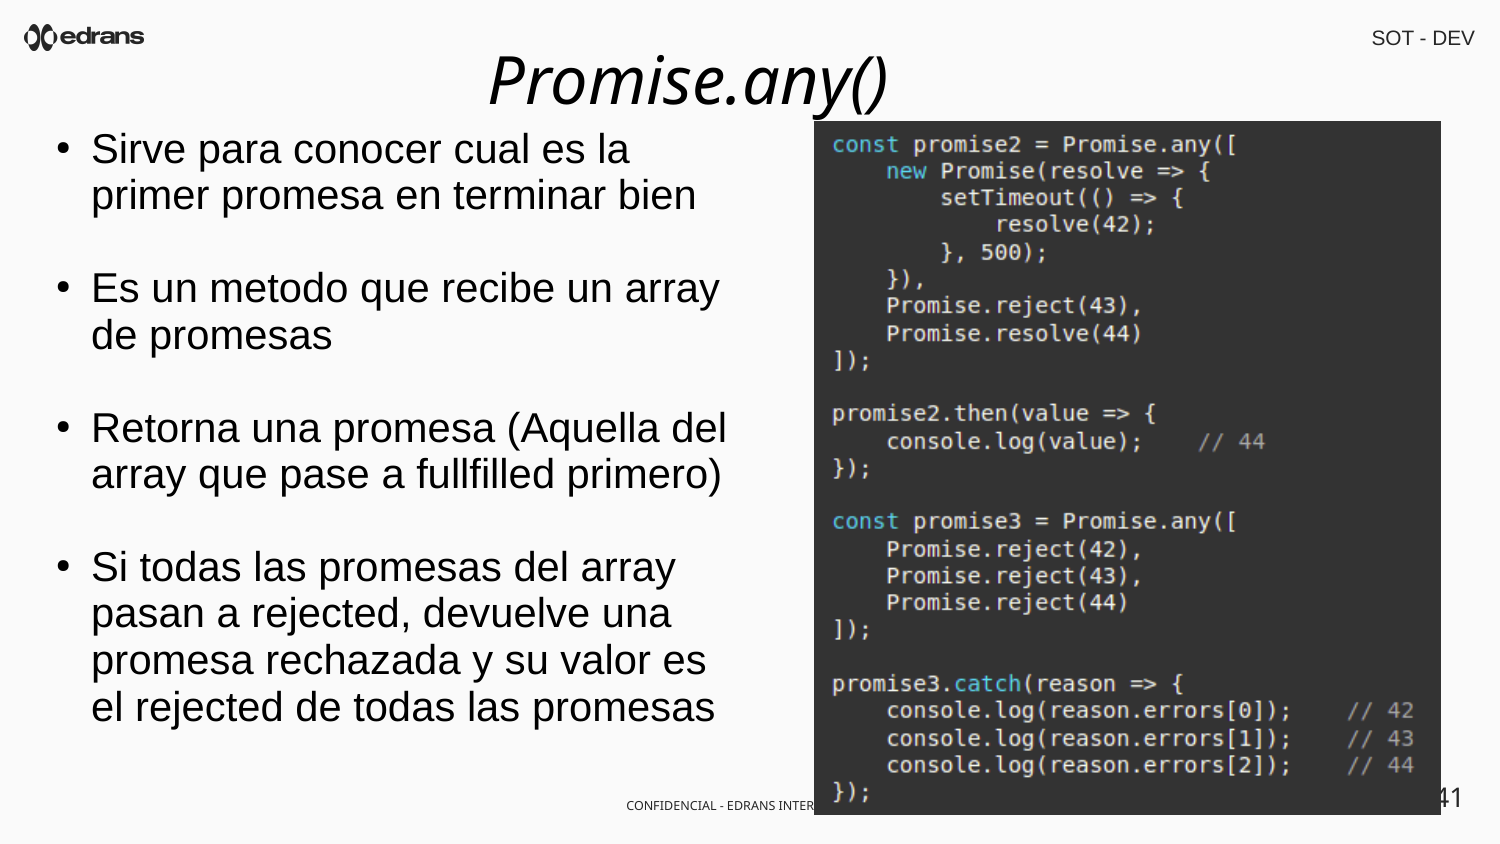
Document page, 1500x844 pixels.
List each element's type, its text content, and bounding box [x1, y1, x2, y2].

text_box Promise.any() [473, 25, 1500, 119]
slide_number <número> [1389, 764, 1480, 830]
text_box Sirve para conocer cual es la primer promesa en terminar bien Es un metodo que recibe un array de promesas Retorna una promesa (Aquella del array que pase a fullfilled primero) Si todas las promesas del array pasan a rejected, devuelve una promesa rechazada y su valor es el rejected de todas las promesas [41, 118, 756, 794]
picture [24, 24, 144, 51]
text_box CONFIDENCIAL - EDRANS INTERNAL ONLY [613, 797, 814, 814]
picture [814, 121, 1441, 815]
